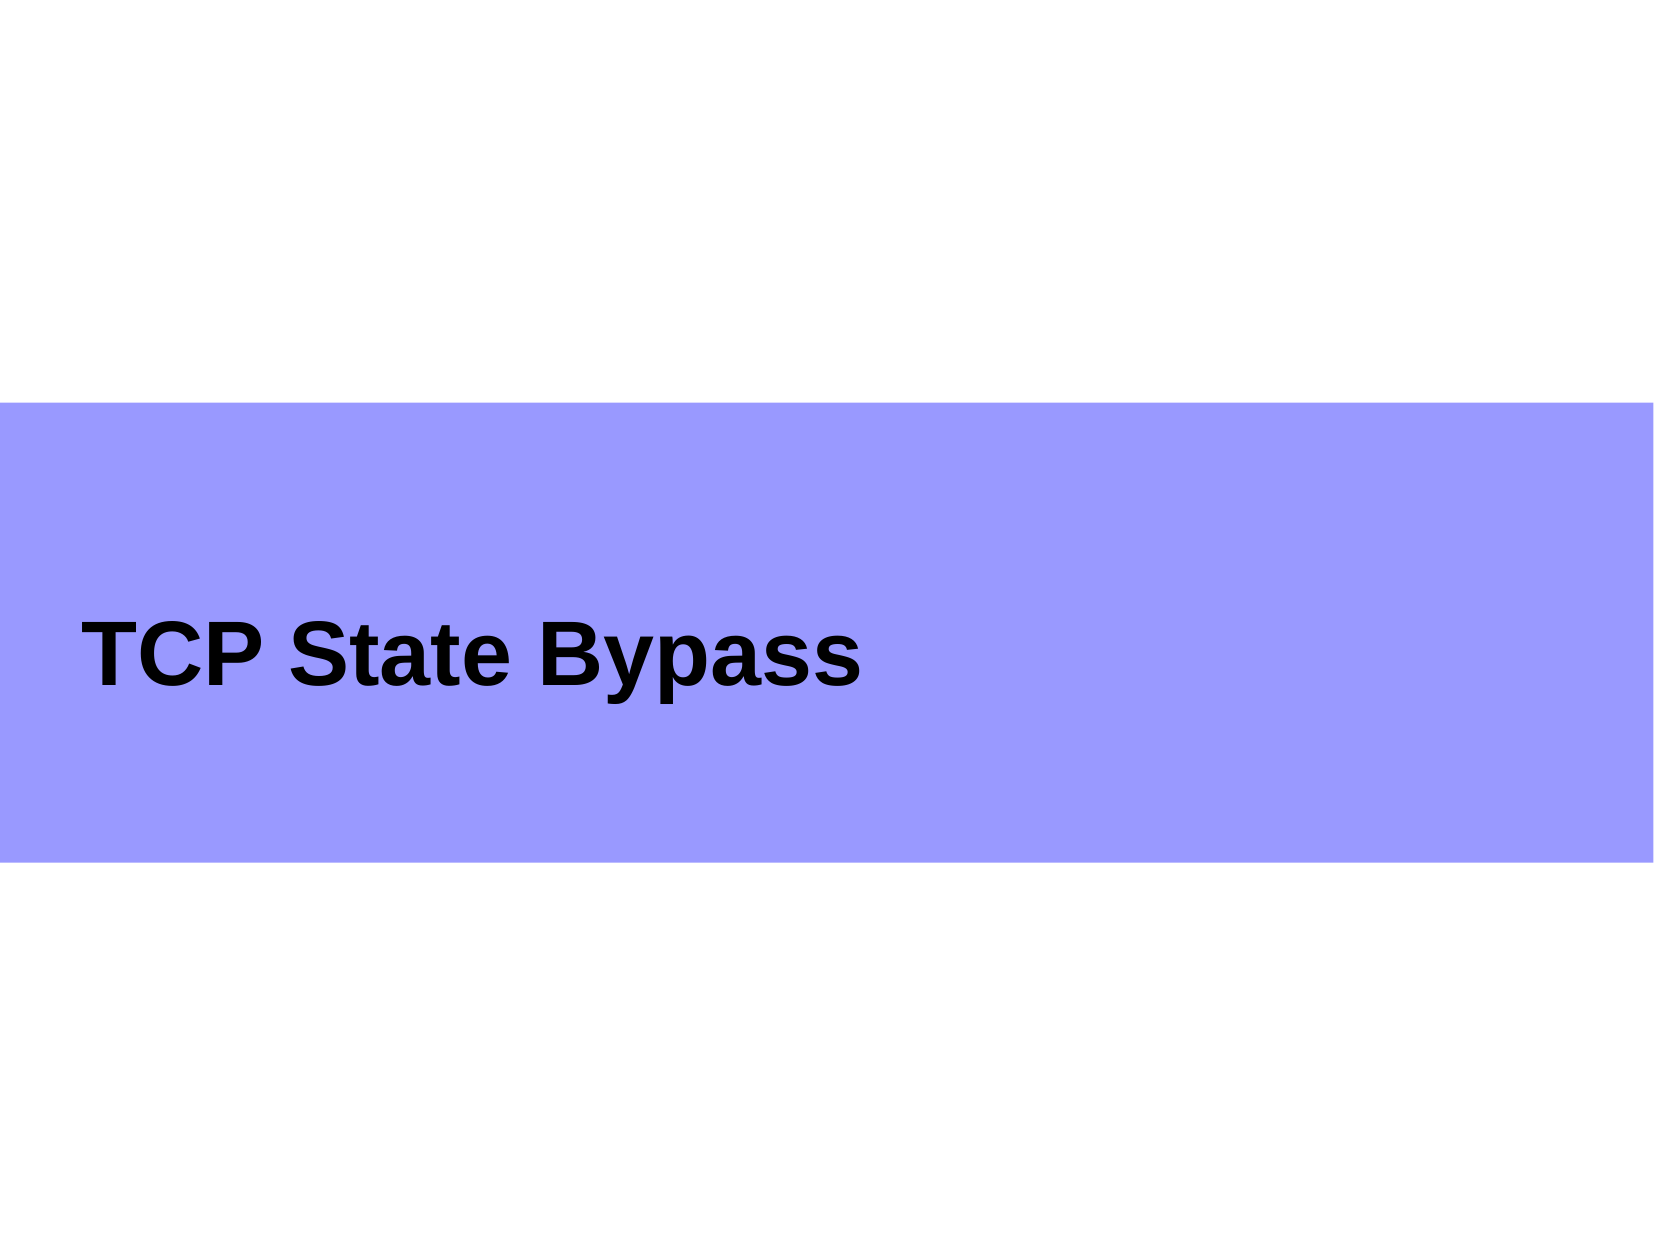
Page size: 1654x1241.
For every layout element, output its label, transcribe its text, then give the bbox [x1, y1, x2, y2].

text_box TCP State Bypass [67, 600, 1530, 772]
